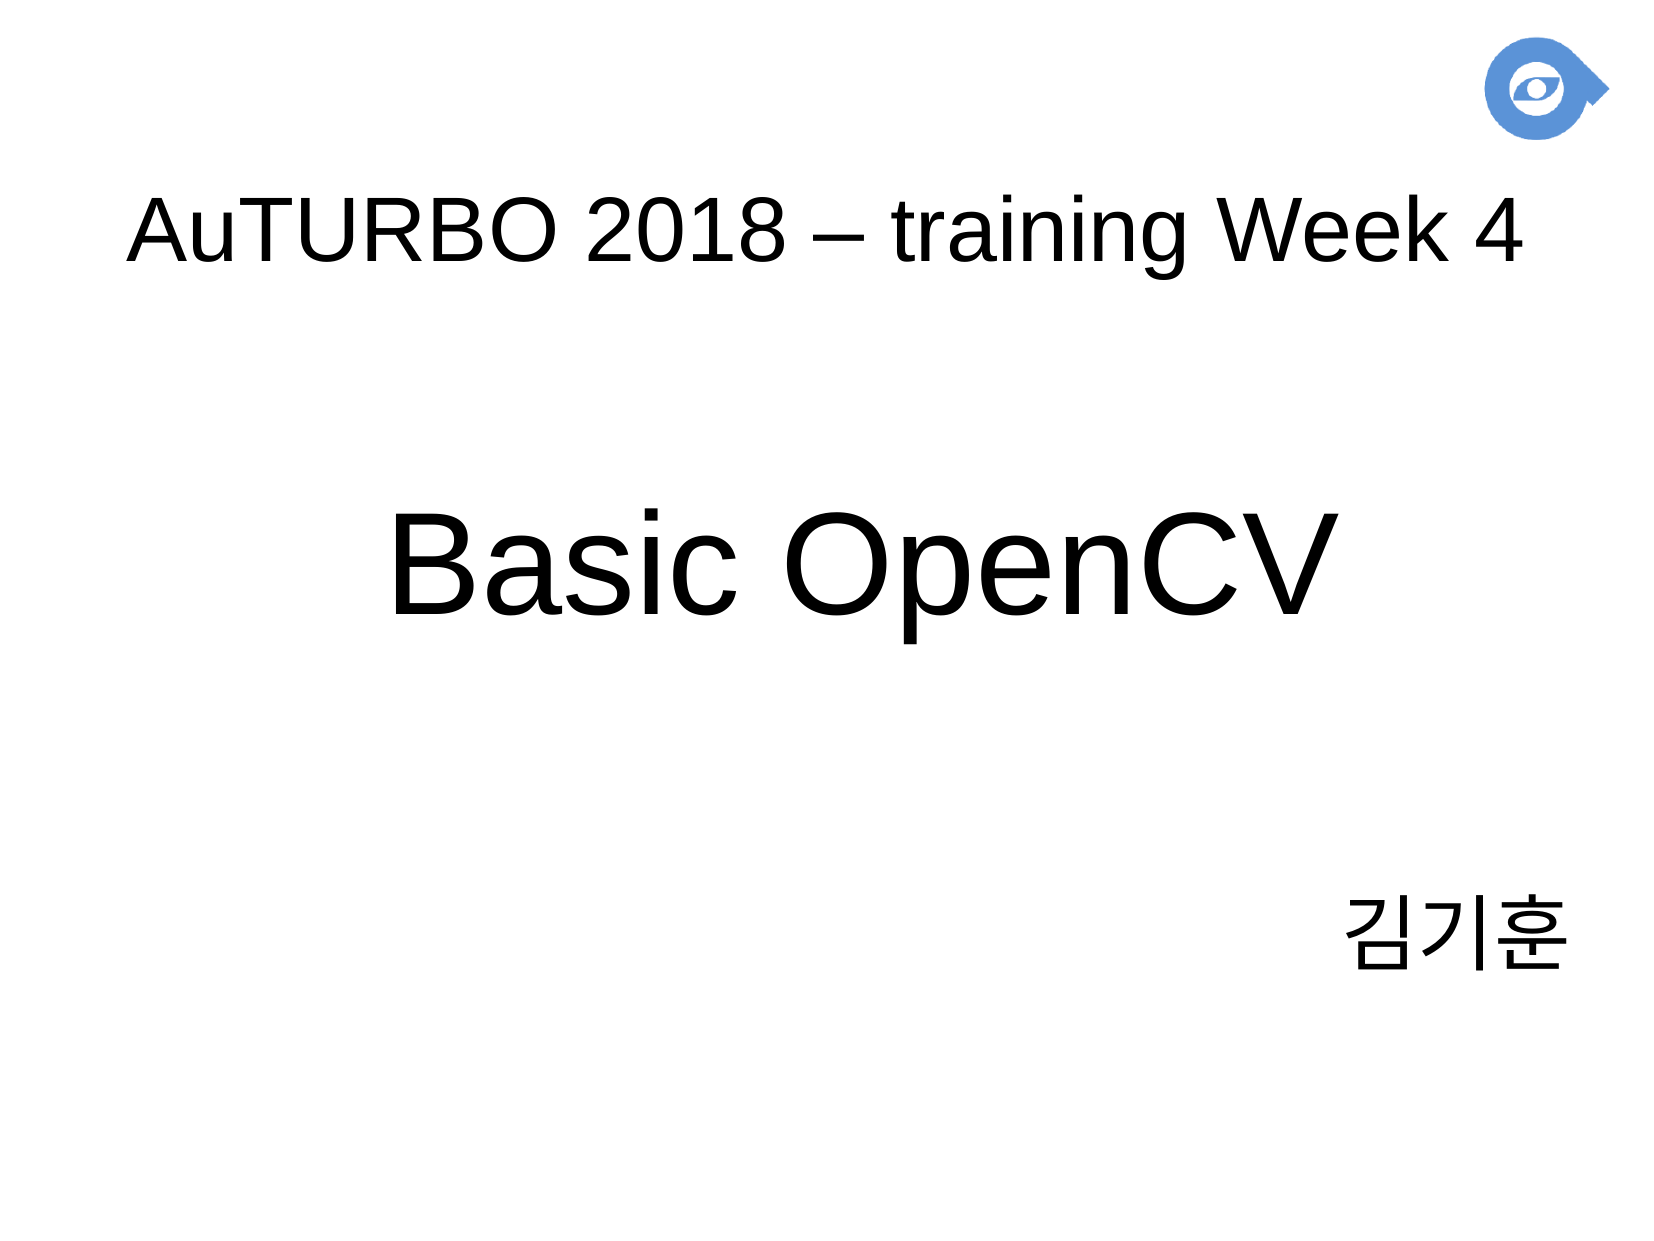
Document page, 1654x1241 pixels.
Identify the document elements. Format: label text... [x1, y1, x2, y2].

picture [1450, 10, 1636, 166]
list Basic OpenCV 김기훈 [82, 290, 1571, 1010]
title AuTURBO 2018 – training Week 4 [82, 126, 1571, 290]
